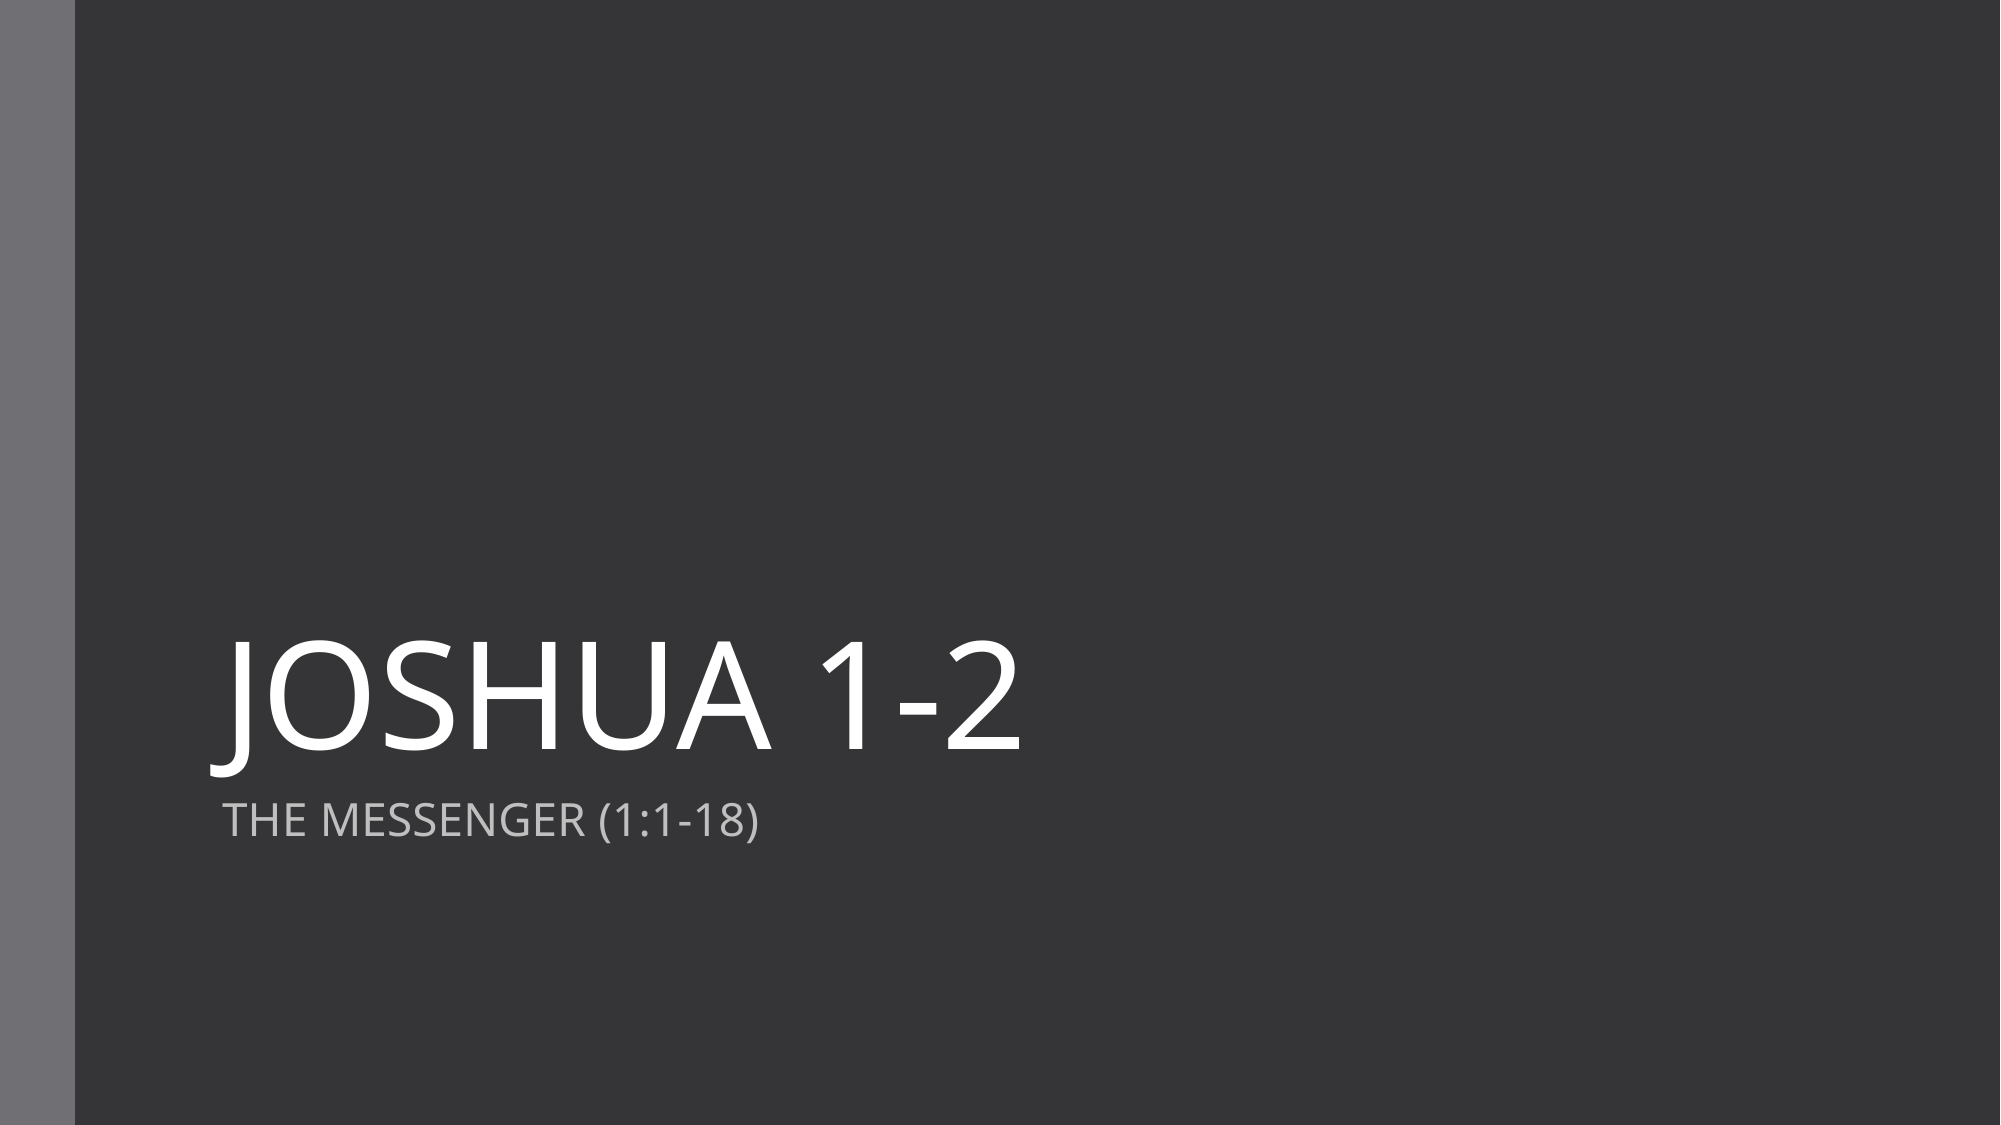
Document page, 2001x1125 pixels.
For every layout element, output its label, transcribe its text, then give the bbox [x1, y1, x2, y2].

subtitle THE MESSENGER (1:1-18) [206, 787, 1752, 1066]
title JOSHUA 1-2 [206, 124, 1752, 787]
